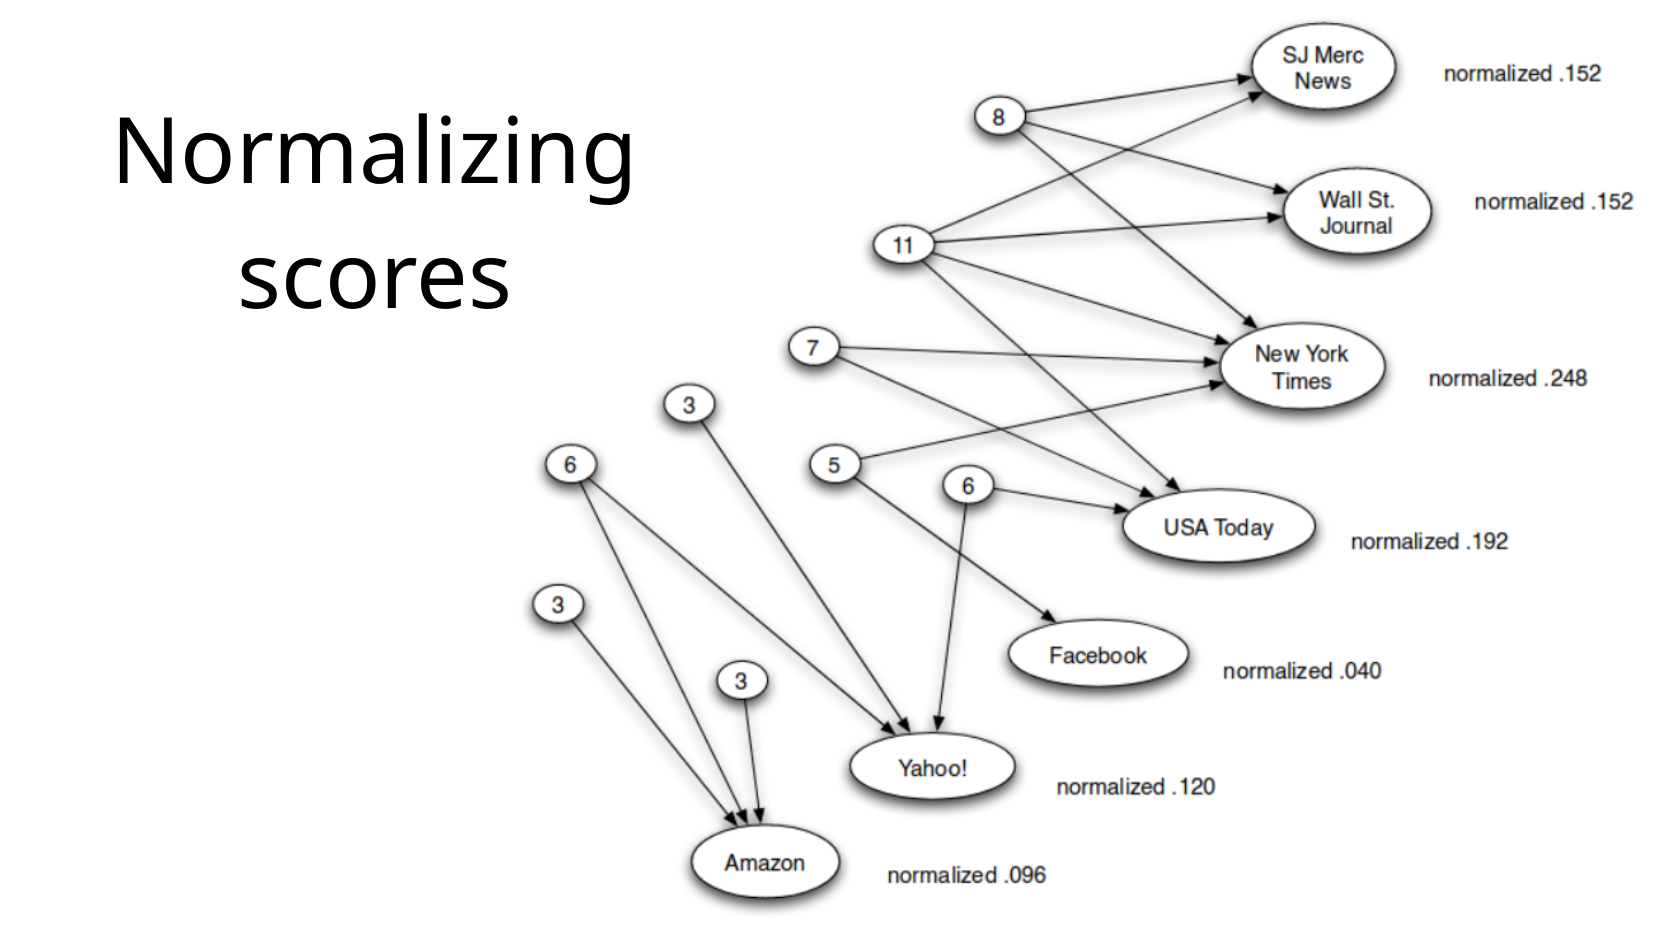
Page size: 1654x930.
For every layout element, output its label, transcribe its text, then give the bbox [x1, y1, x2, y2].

picture [490, 0, 1653, 930]
title Normalizing scores [0, 1, 751, 420]
